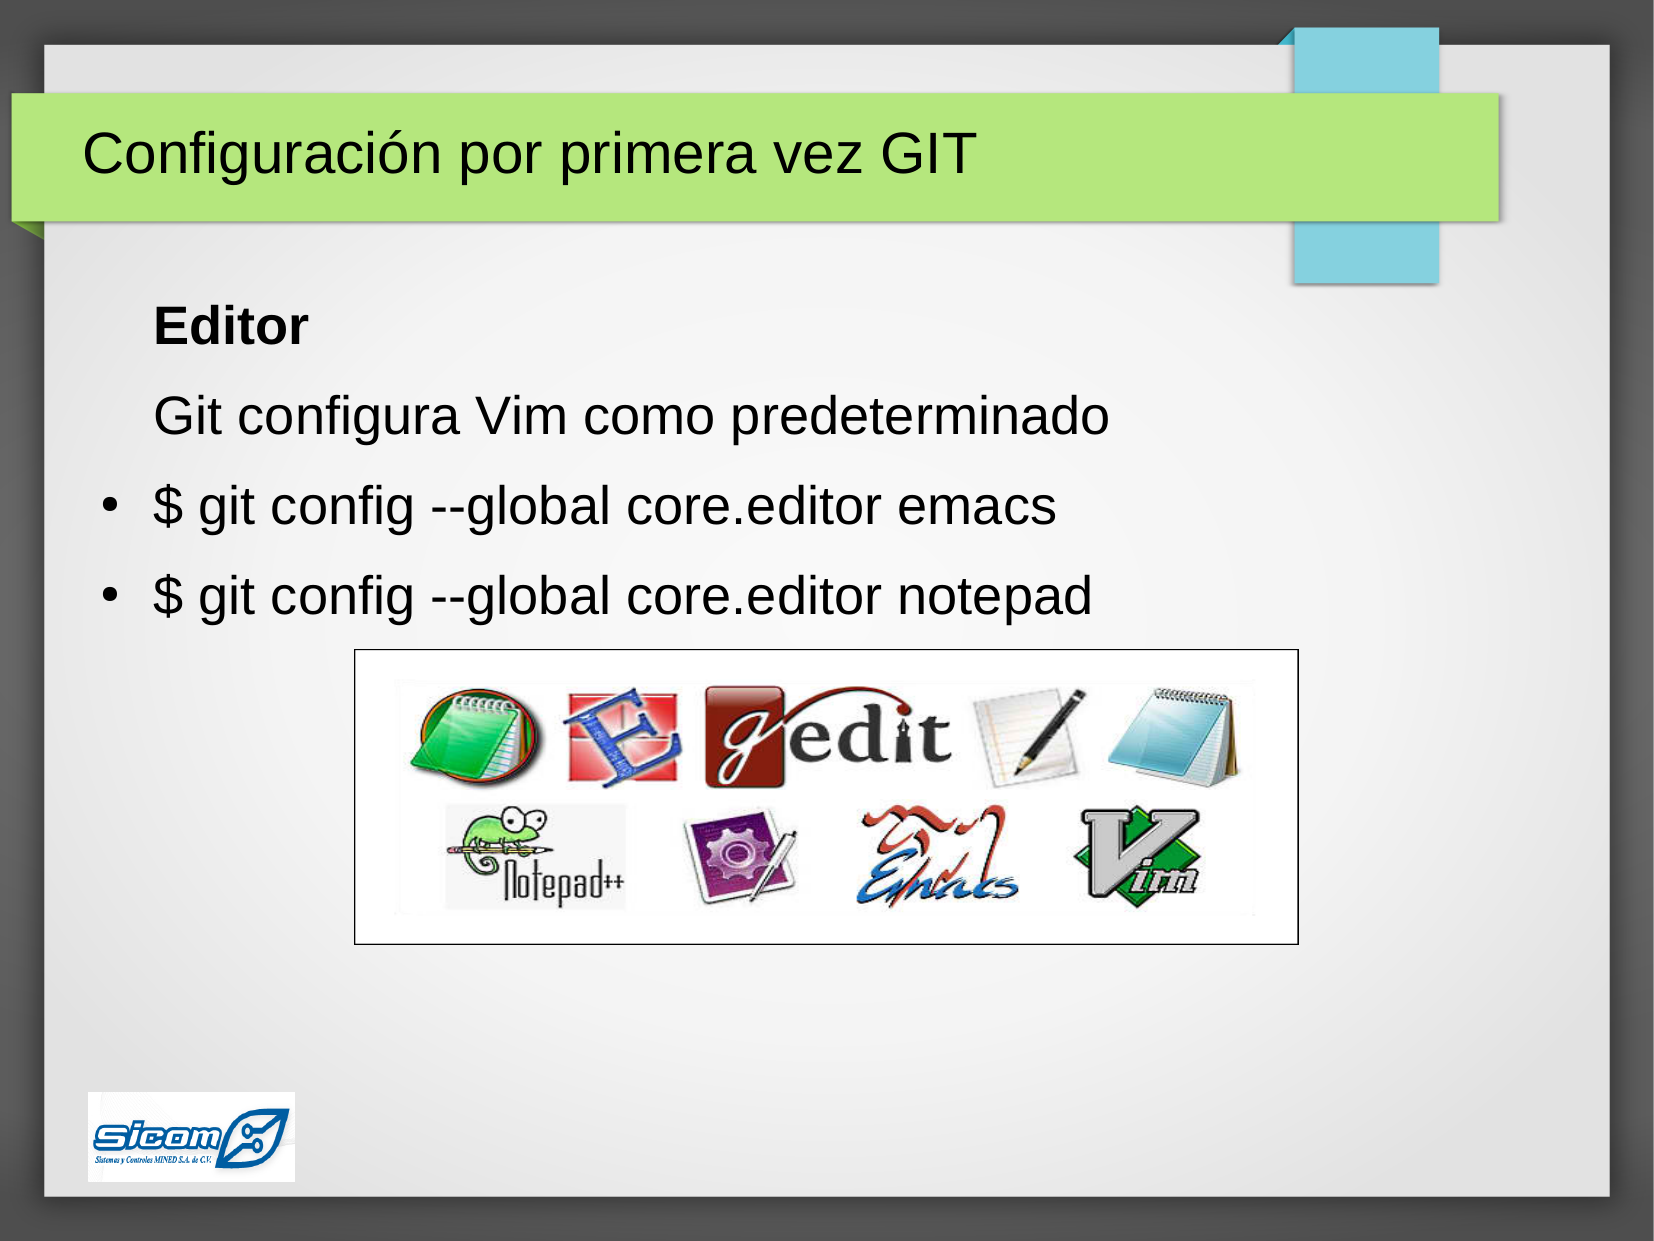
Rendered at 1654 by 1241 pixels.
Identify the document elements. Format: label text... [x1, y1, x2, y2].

list Editor Git configura Vim como predeterminado $ git config --global core.editor emacs $ git config --global core.editor notepad [82, 295, 1571, 1015]
picture [0, 0, 1654, 1241]
title Configuración por primera vez GIT [82, 94, 1264, 213]
